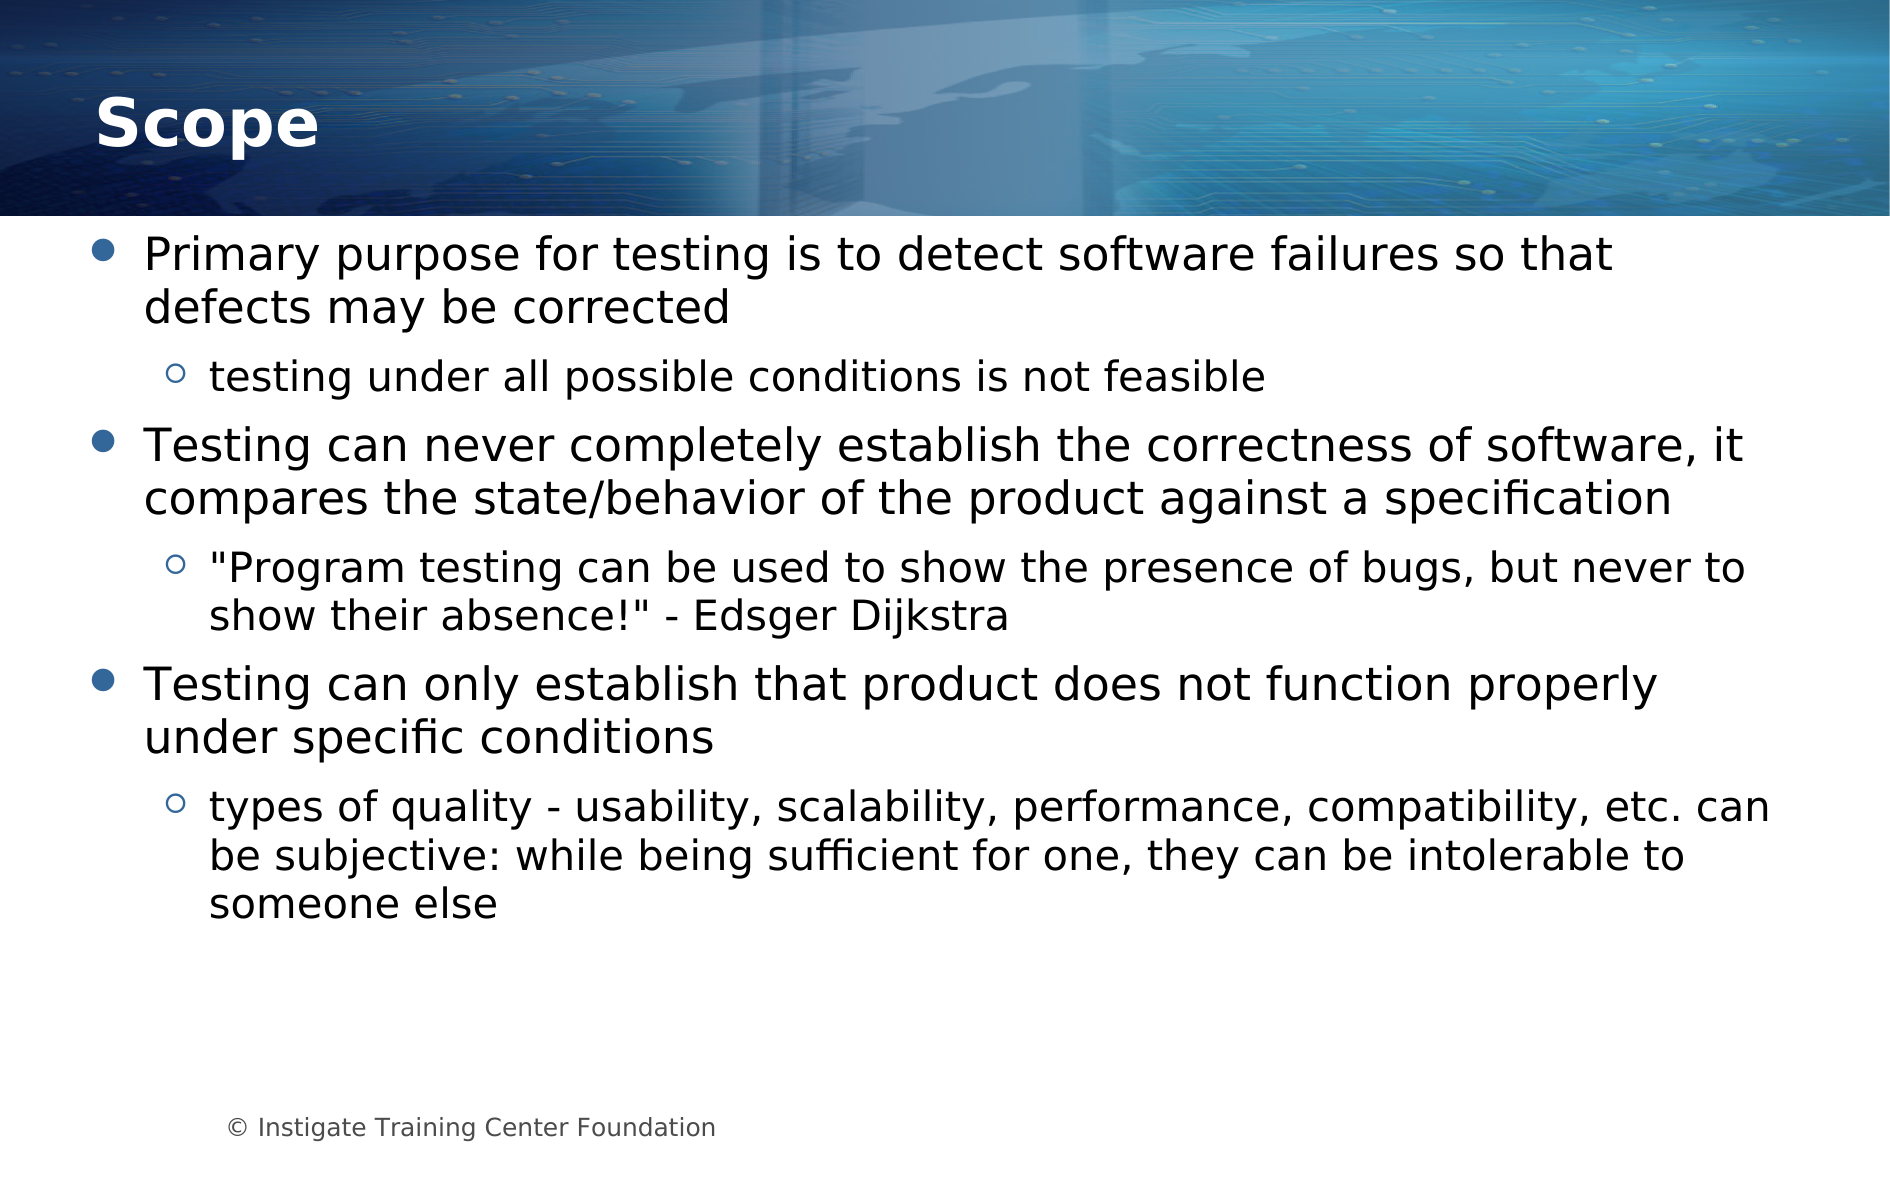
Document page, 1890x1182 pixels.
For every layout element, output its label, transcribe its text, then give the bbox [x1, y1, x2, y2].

list Primary purpose for testing is to detect software failures so that defects may be corrected testing under all possible conditions is not feasible Testing can never completely establish the correctness of software, it compares the state/behavior of the product against a specification "Program testing can be used to show the presence of bugs, but never to show their absence!" - Edsger Dijkstra Testing can only establish that product does not function properly under specific conditions types of quality - usability, scalability, performance, compatibility, etc. can be subjective: while being sufficient for one, they can be intolerable to someone else [88, 228, 1788, 933]
title Scope [94, 47, 1793, 217]
picture [0, 0, 1890, 216]
